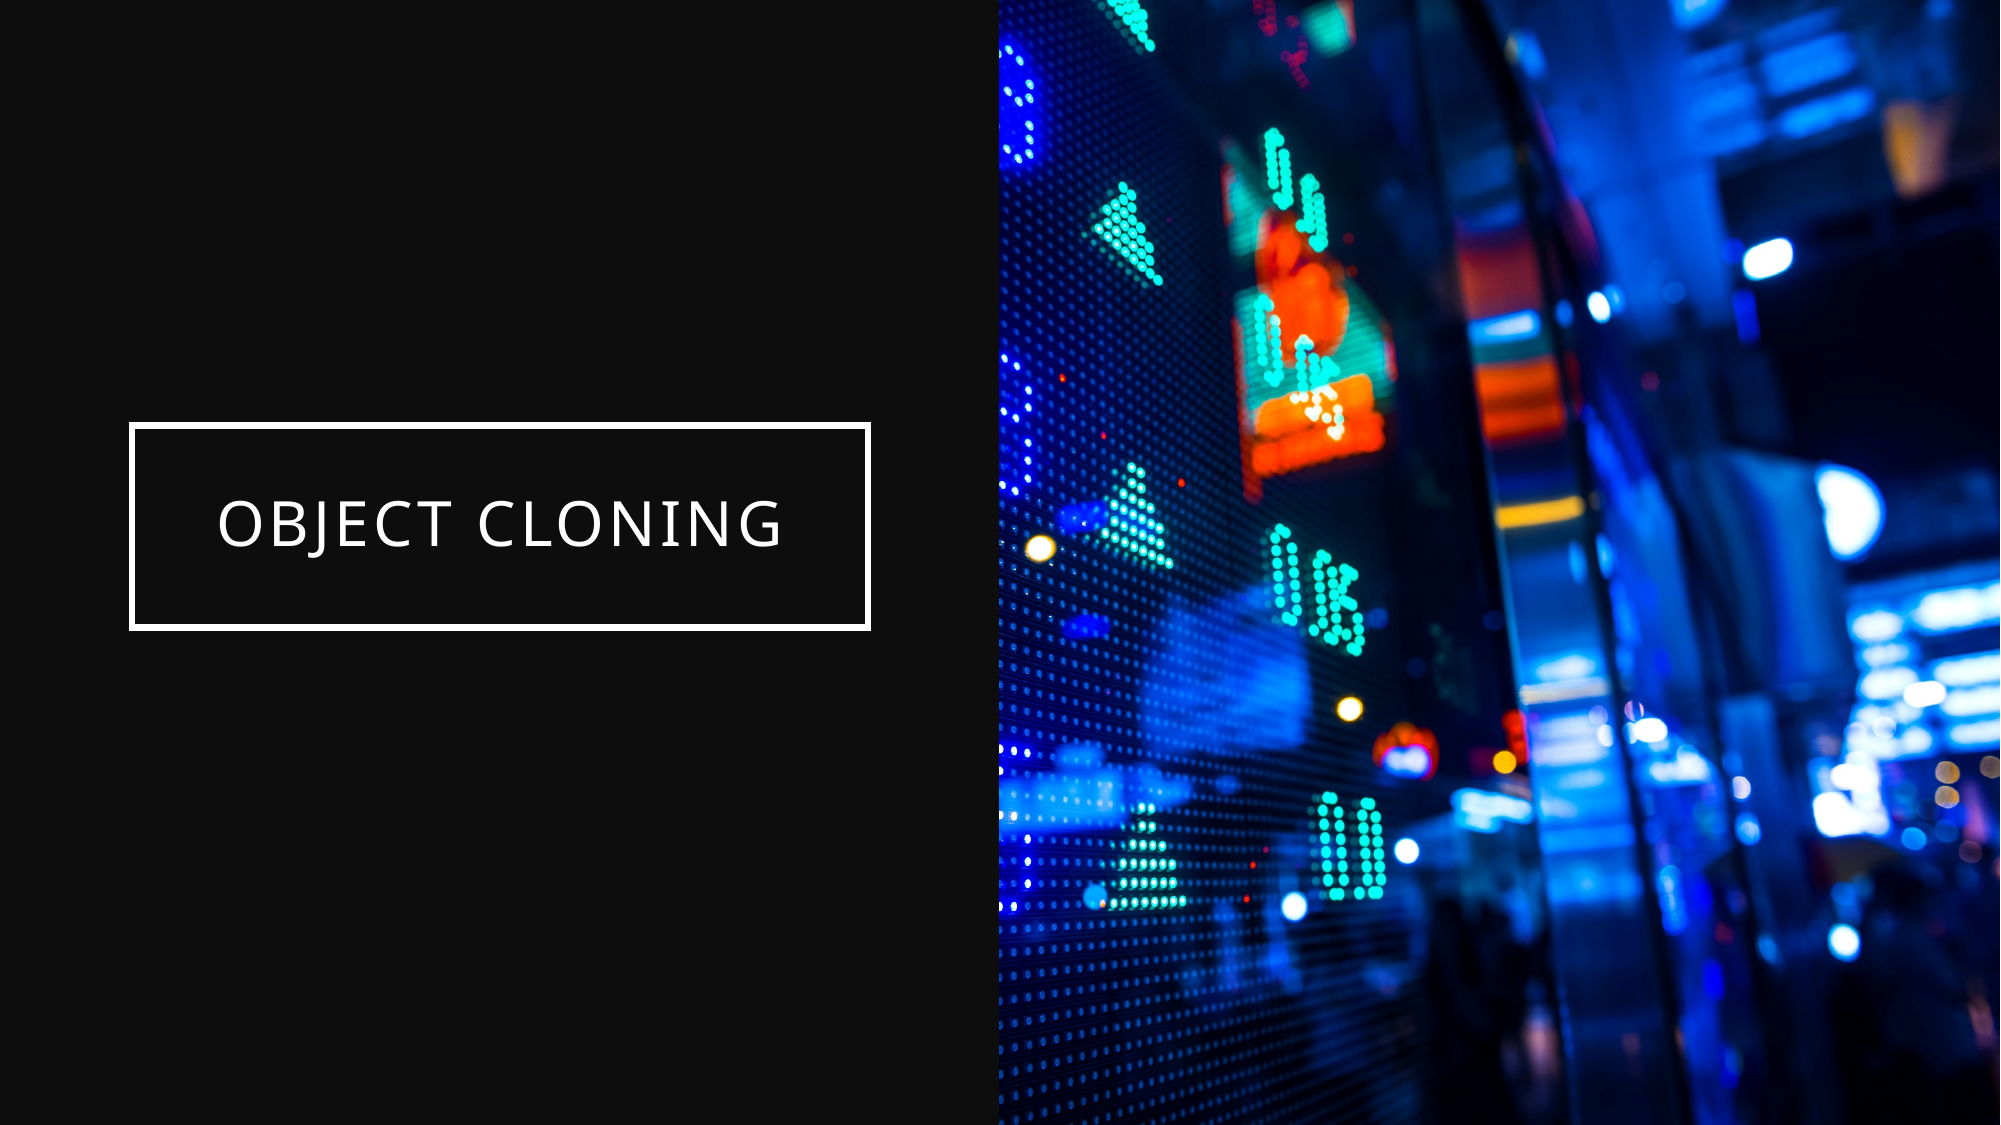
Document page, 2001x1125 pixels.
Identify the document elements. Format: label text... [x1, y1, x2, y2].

picture [999, 0, 2000, 1125]
text_box [0, 0, 999, 1125]
title Object cloning [131, 425, 868, 628]
